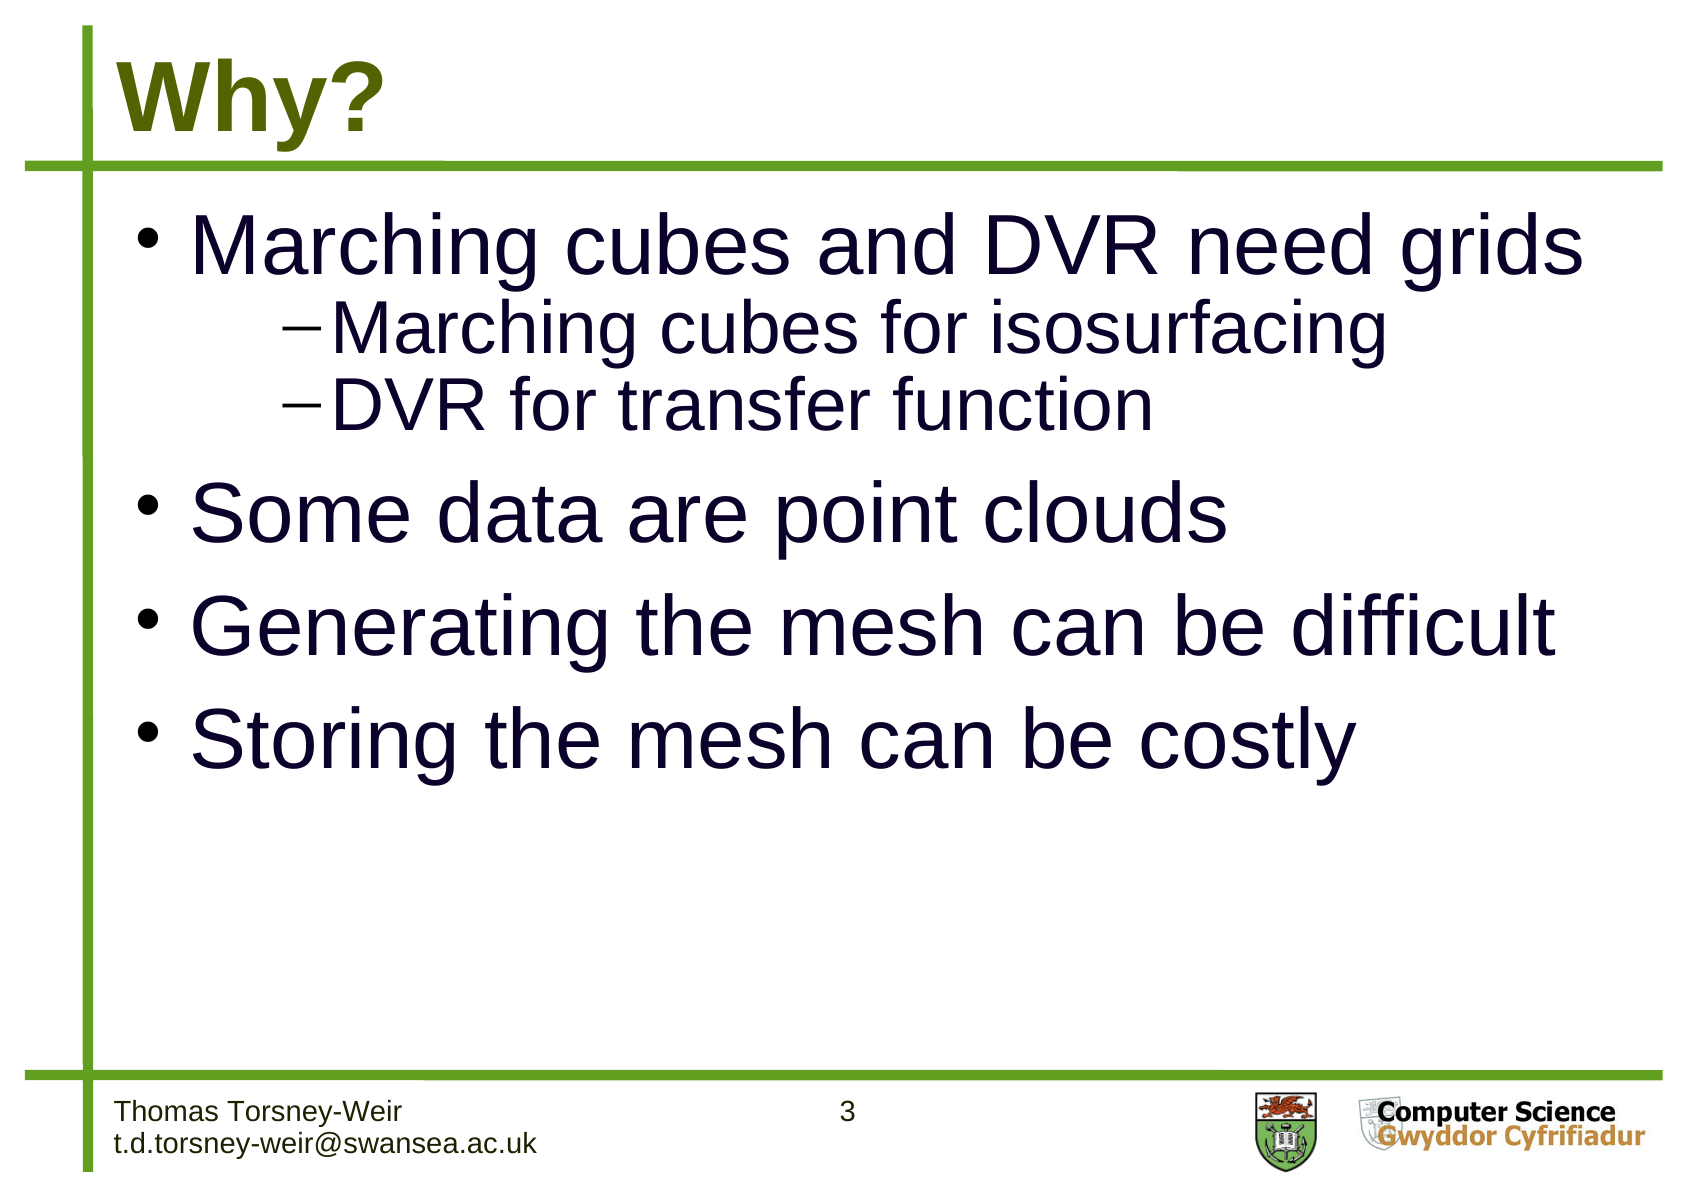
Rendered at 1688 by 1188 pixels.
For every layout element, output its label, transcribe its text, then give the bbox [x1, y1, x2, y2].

picture [1240, 1092, 1654, 1173]
list Marching cubes and DVR need grids Marching cubes for isosurfacing DVR for transfer function Some data are point clouds Generating the mesh can be difficult Storing the mesh can be costly [117, 209, 1624, 994]
title Why? [101, 29, 1665, 166]
